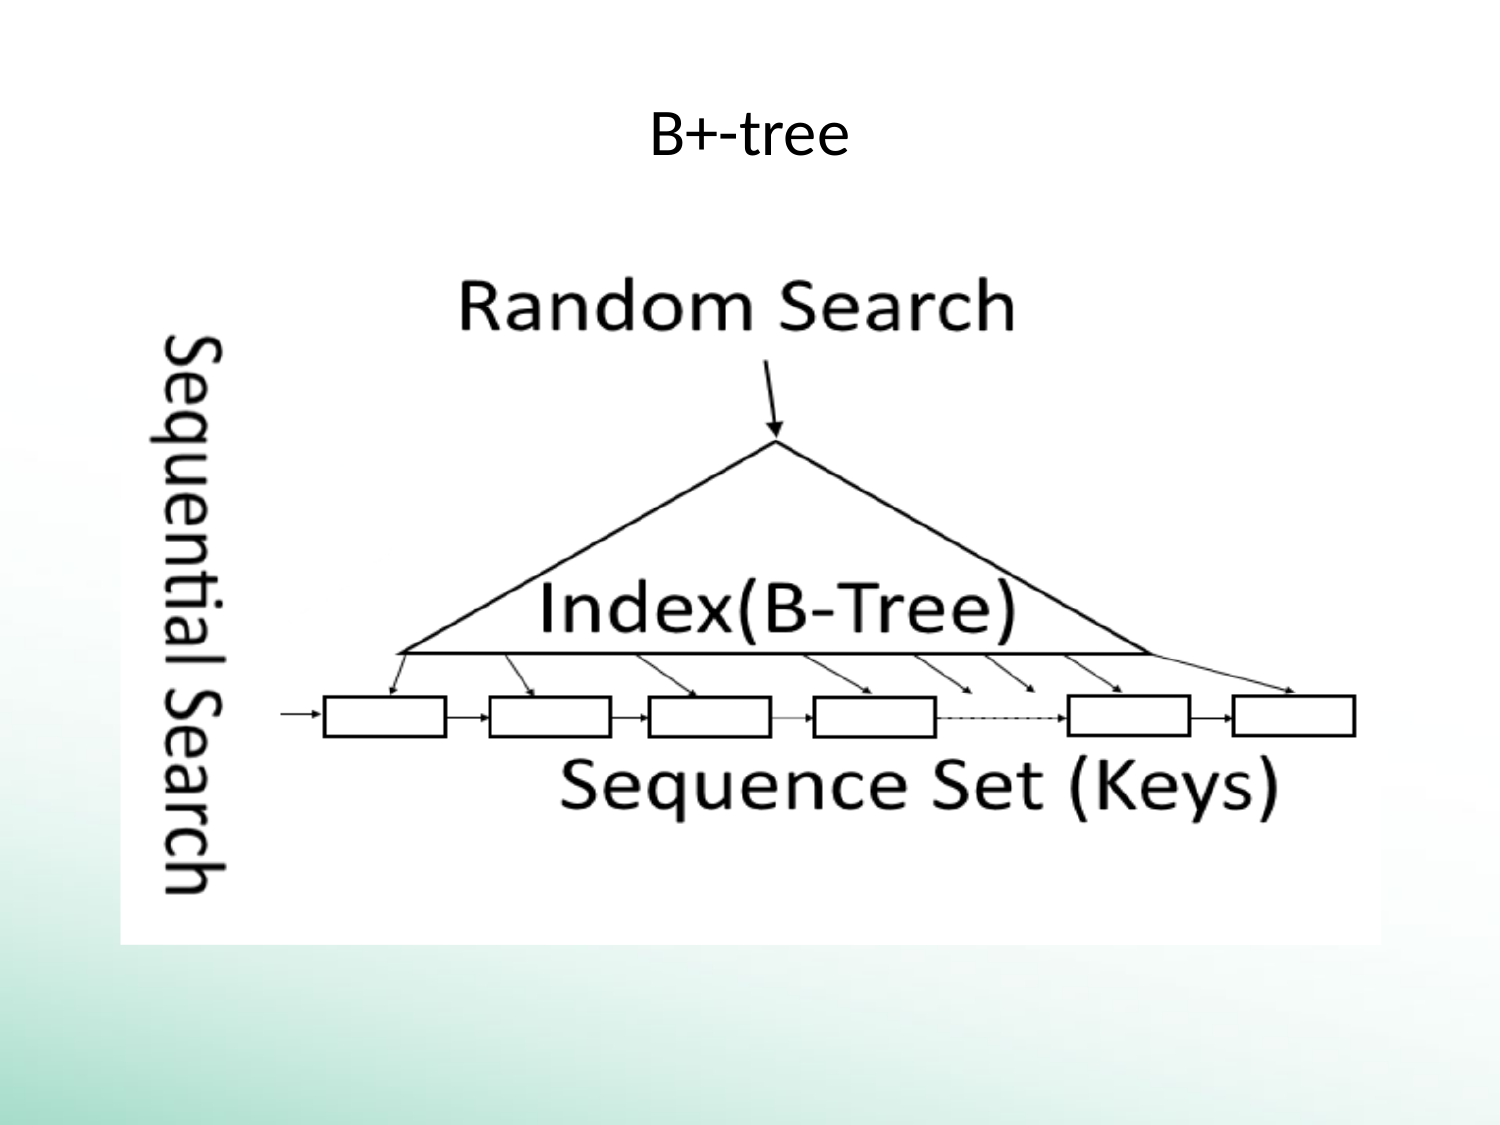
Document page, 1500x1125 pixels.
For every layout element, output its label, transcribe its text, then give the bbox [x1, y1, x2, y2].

title B+-tree [75, 45, 1425, 233]
picture [0, 0, 1500, 1125]
subtitle a [75, 262, 1425, 1005]
